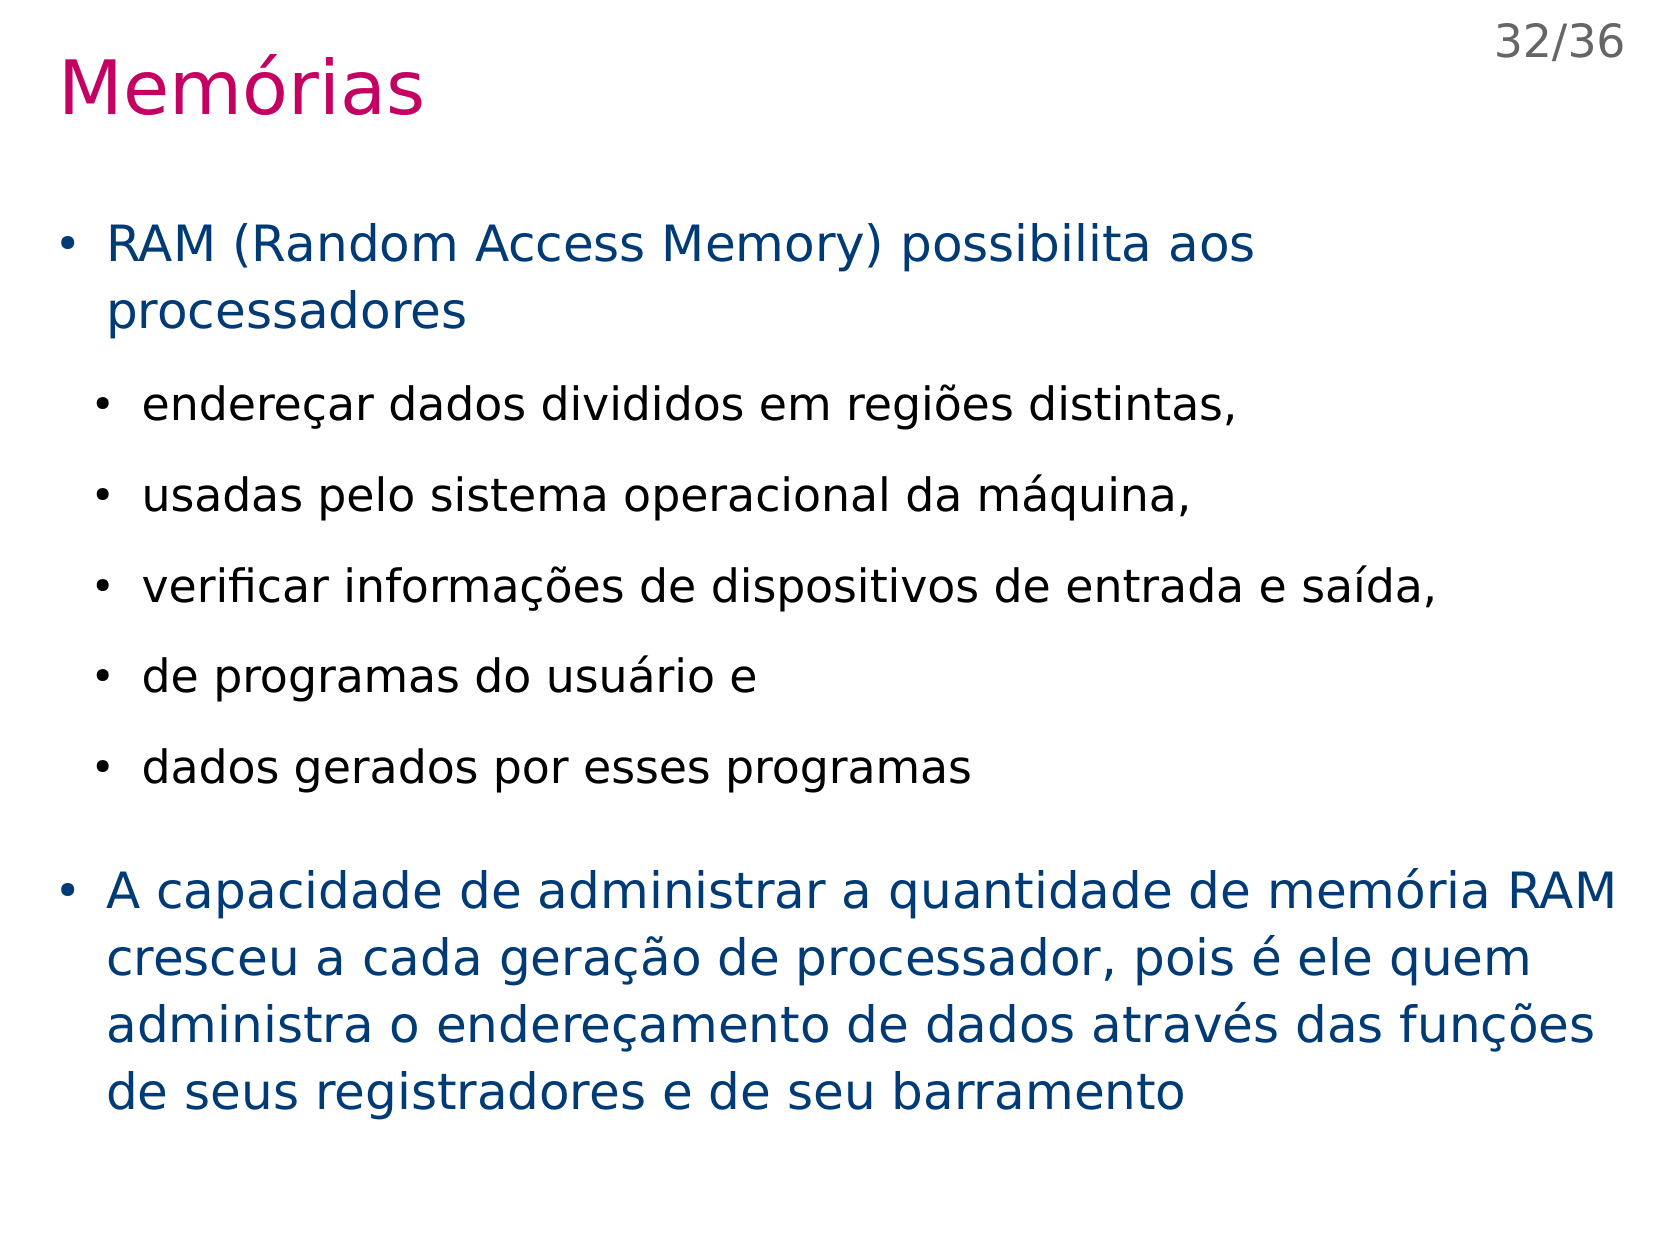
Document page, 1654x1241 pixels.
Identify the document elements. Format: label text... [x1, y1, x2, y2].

list RAM (Random Access Memory) possibilita aos processadores endereçar dados divididos em regiões distintas, usadas pelo sistema operacional da máquina, verificar informações de dispositivos de entrada e saída, de programas do usuário e dados gerados por esses programas A capacidade de administrar a quantidade de memória RAM cresceu a cada geração de processador, pois é ele quem administra o endereçamento de dados através das funções de seus registradores e de seu barramento [59, 206, 1625, 1211]
title Memórias [59, 29, 1625, 148]
